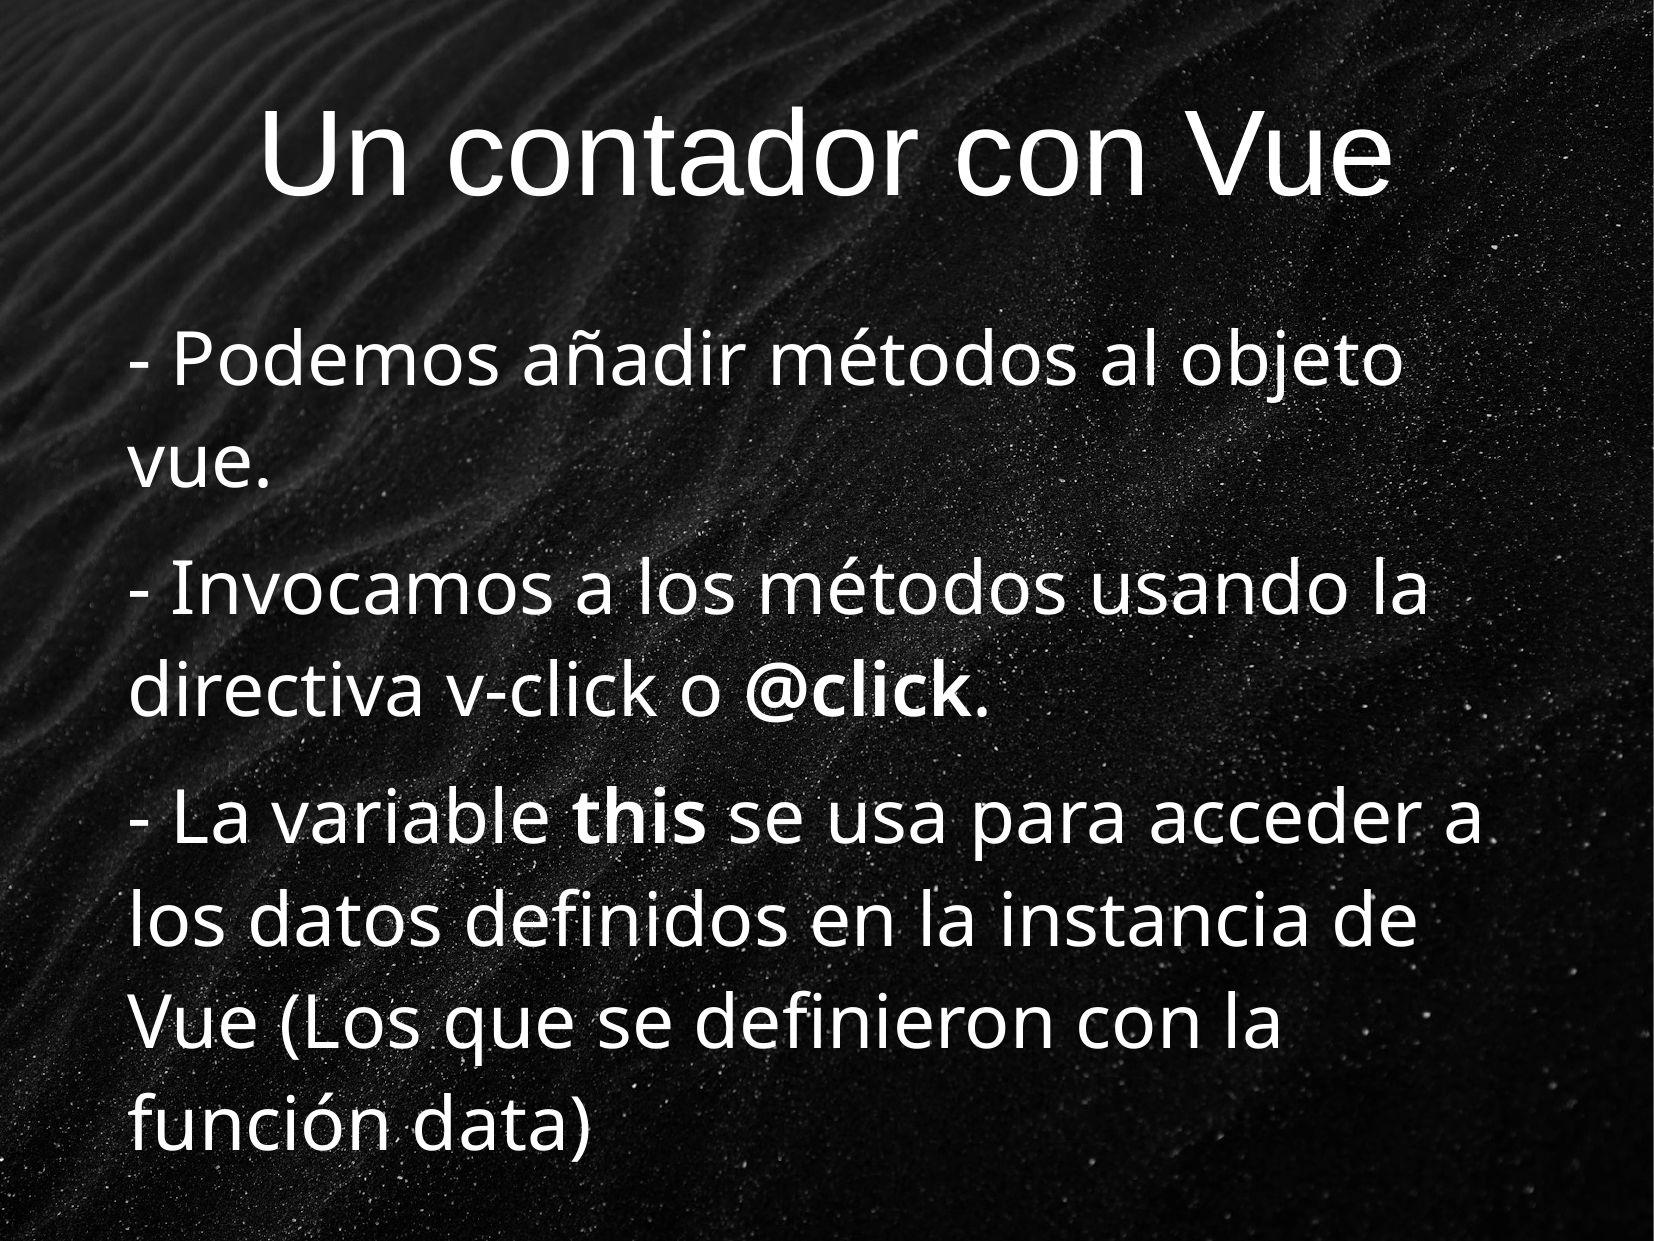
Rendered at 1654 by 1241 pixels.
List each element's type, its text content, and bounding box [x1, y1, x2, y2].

text_box - Podemos añadir métodos al objeto vue. - Invocamos a los métodos usando la directiva v-click o @click. - La variable this se usa para acceder a los datos definidos en la instancia de Vue (Los que se definieron con la función data) [112, 297, 1576, 1051]
picture [0, 0, 1654, 1241]
title Un contador con Vue [82, 49, 1571, 257]
